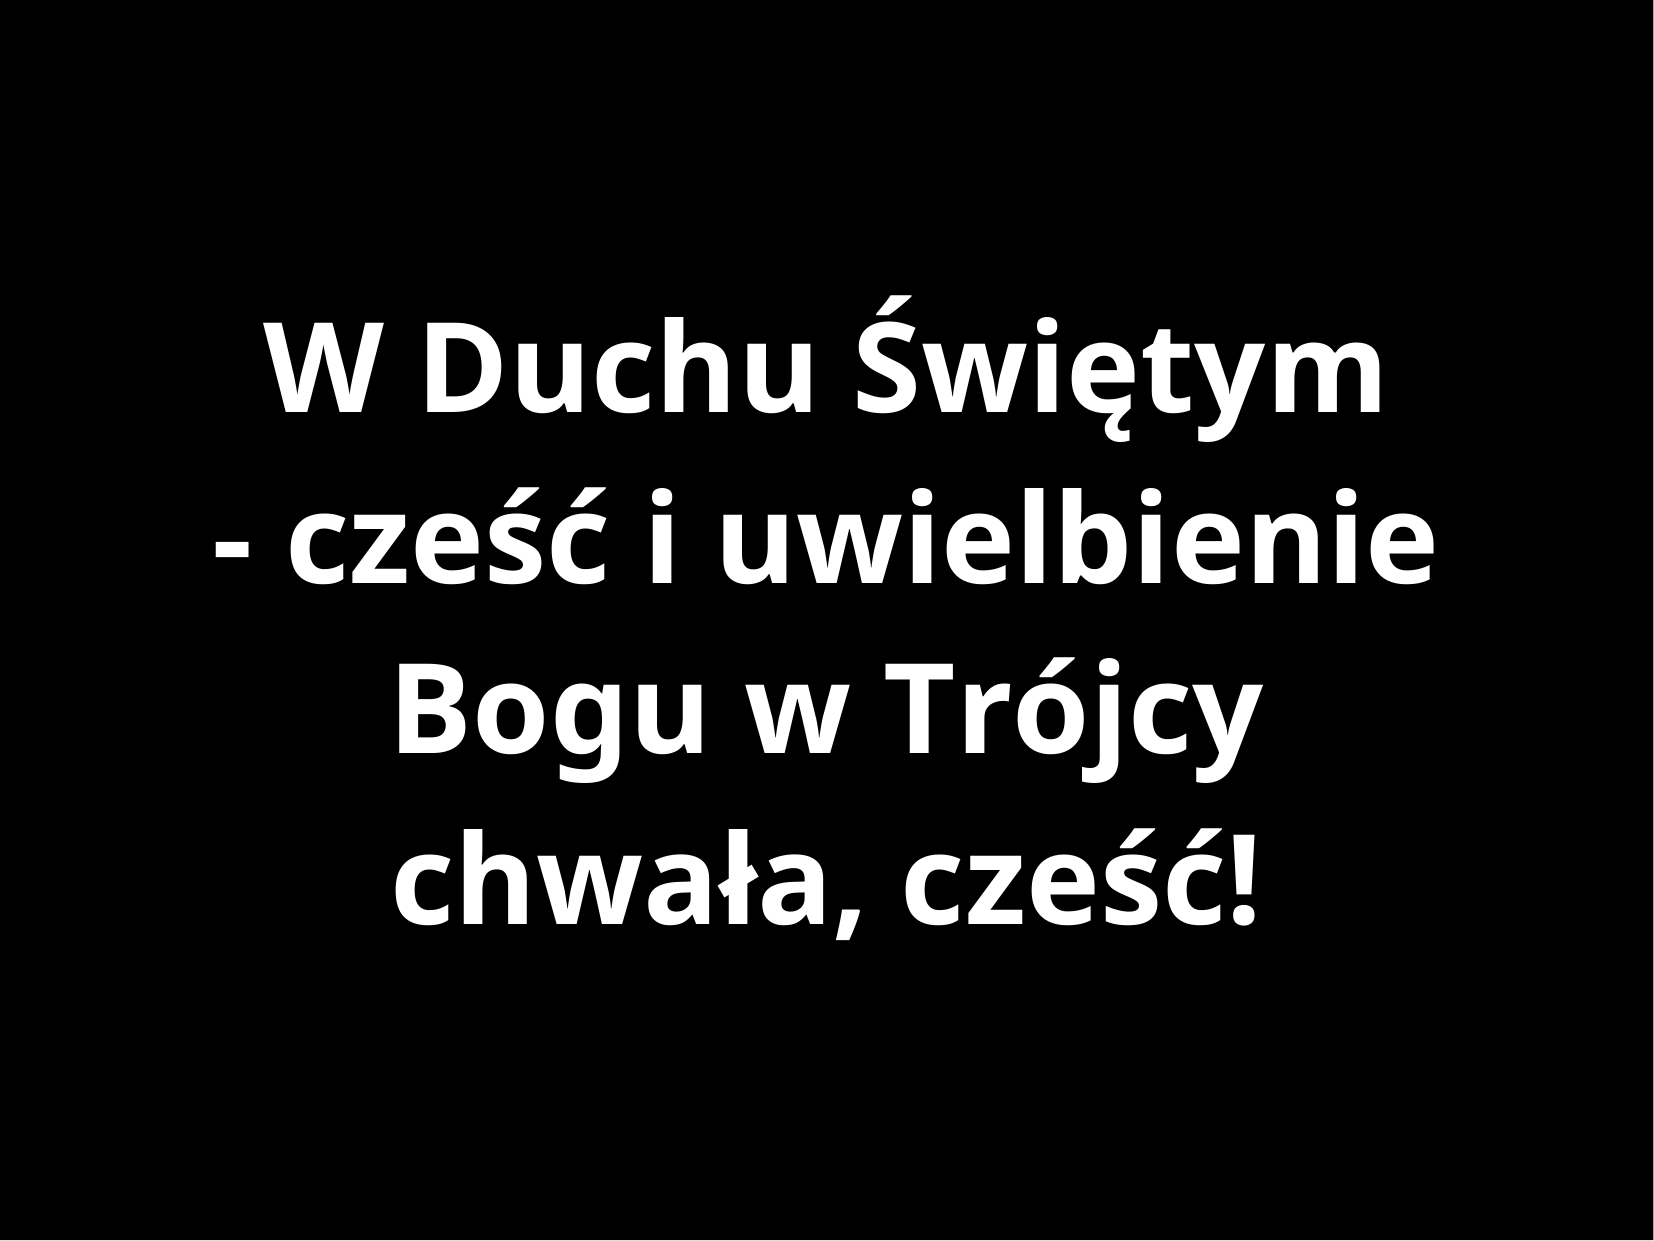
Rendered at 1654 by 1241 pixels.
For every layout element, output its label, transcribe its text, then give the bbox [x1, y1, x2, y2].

title W Duchu Świętym - cześć i uwielbienie Bogu w Trójcy chwała, cześć! [0, 0, 1654, 1241]
